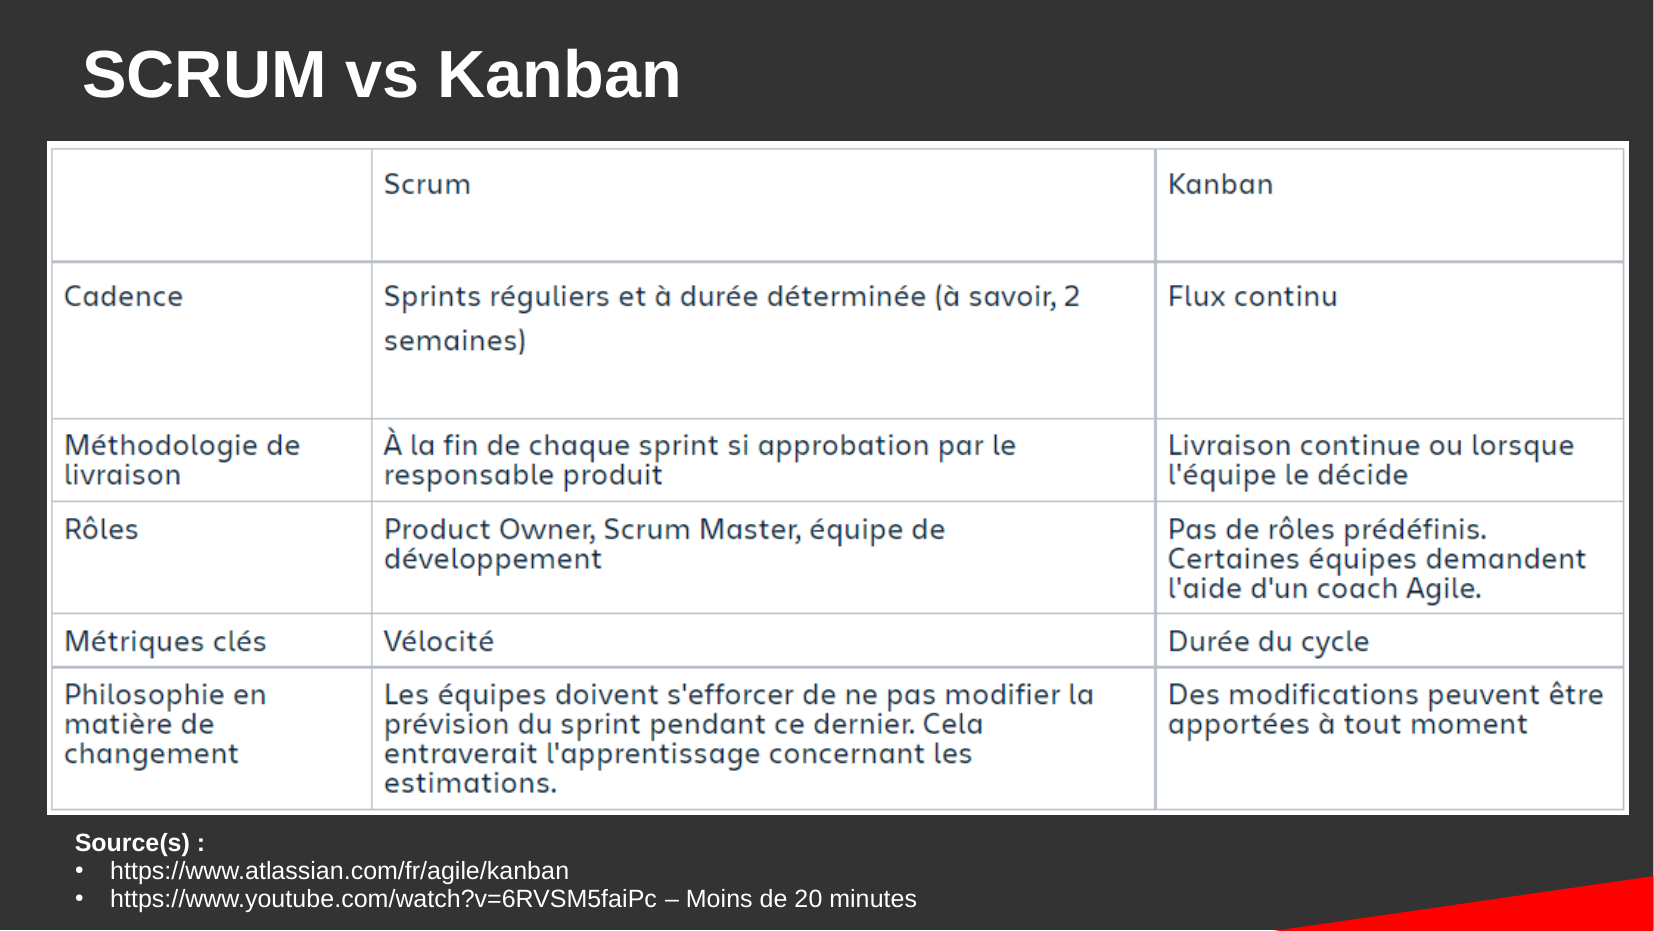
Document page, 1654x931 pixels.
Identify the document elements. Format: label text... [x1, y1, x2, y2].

title SCRUM vs Kanban [82, 37, 1571, 122]
text_box [1546, 876, 1654, 931]
picture [47, 141, 1629, 815]
text_box Source(s) : https://www.atlassian.com/fr/agile/kanban https://www.youtube.com/watch?v=6RVSM5faiPc – Moins de 20 minutes [60, 821, 1546, 931]
